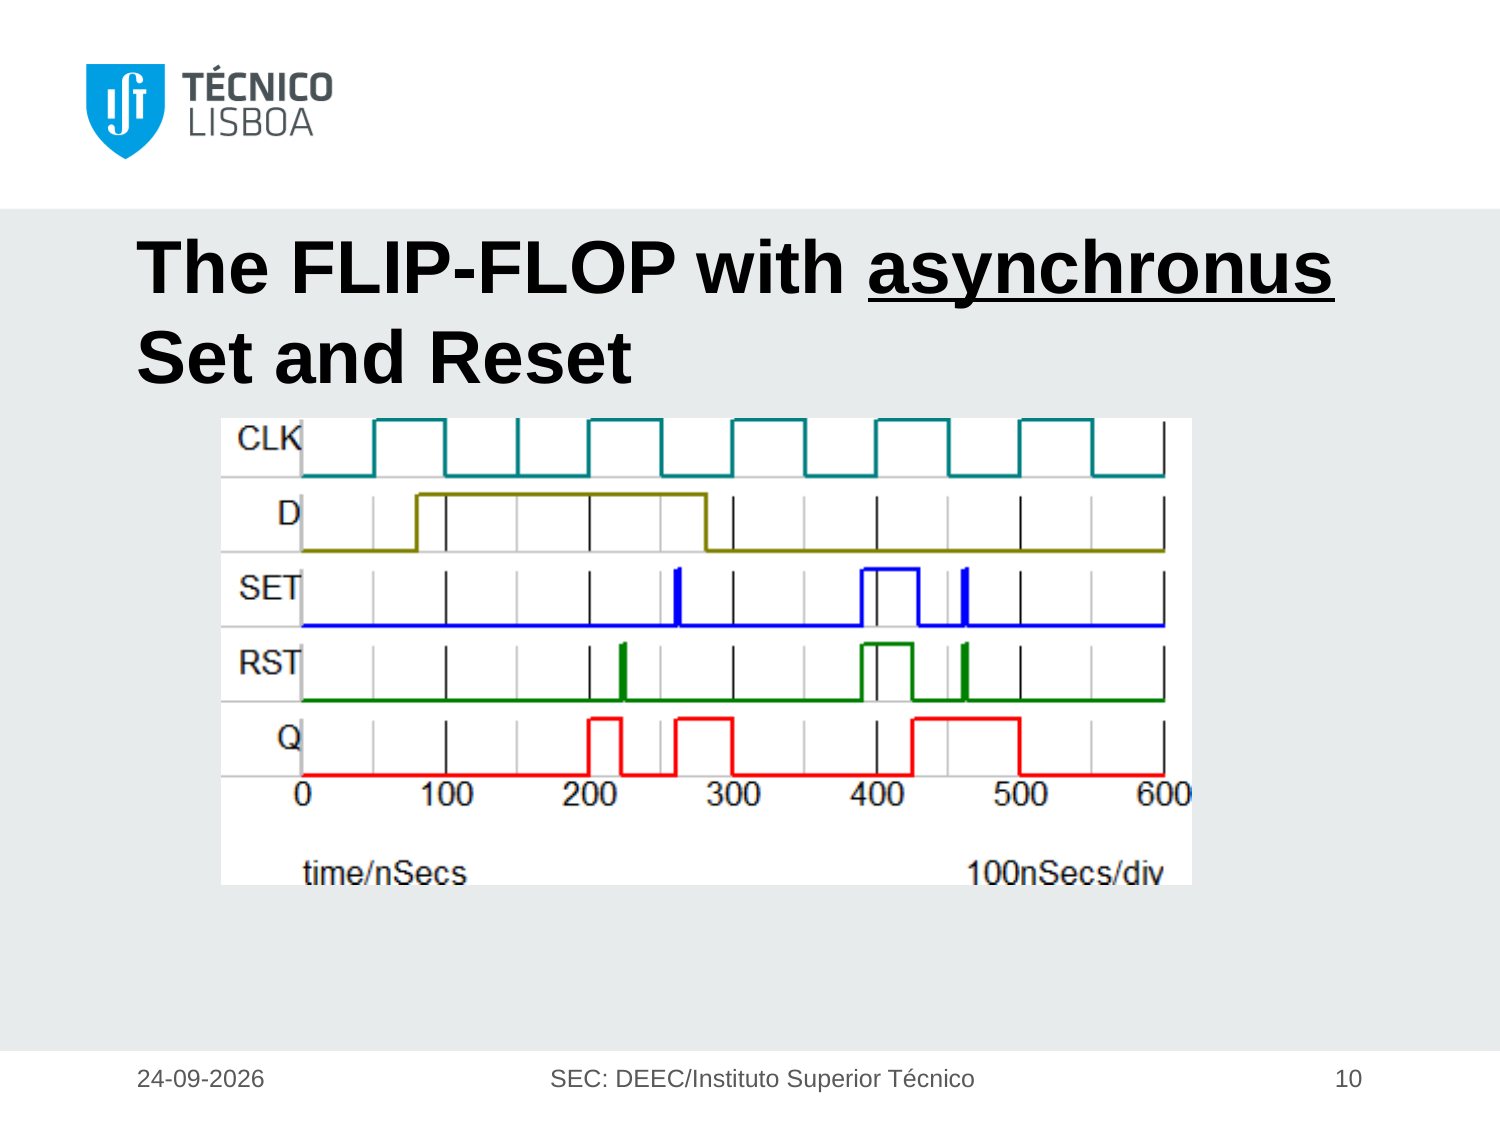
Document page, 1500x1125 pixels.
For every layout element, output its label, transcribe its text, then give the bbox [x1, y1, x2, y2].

title The FLIP-FLOP with asynchronus Set and Reset [121, 237, 1378, 381]
picture [0, 0, 1500, 1125]
